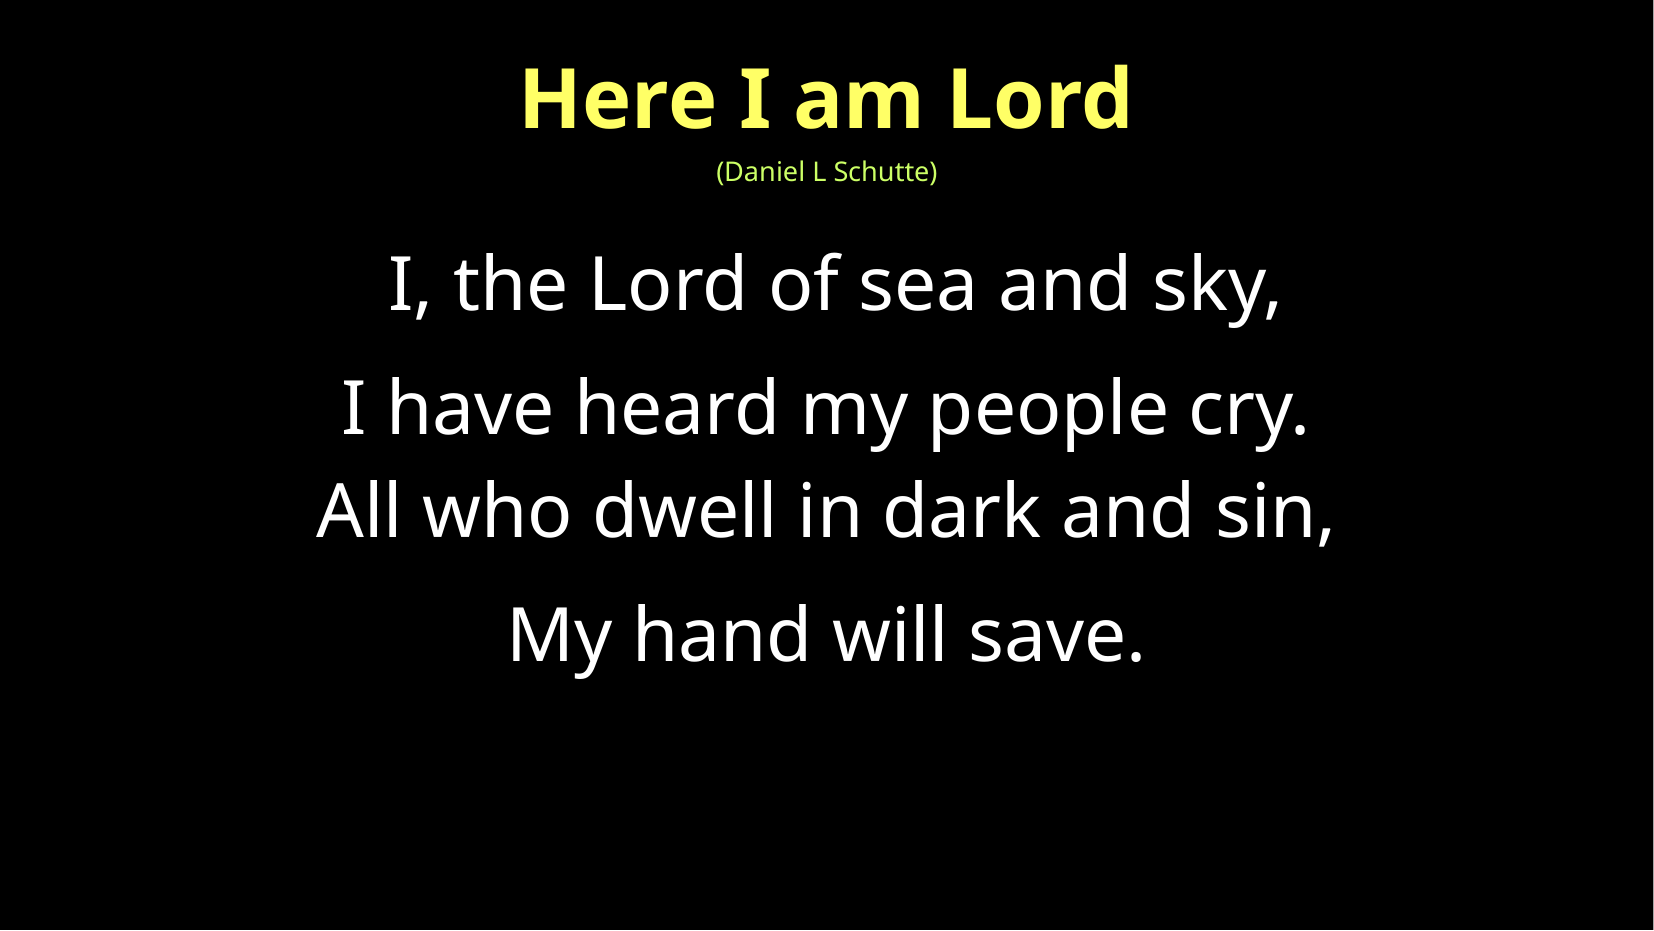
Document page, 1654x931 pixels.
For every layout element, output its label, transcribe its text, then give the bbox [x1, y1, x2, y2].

list I, the Lord of sea and sky, I have heard my people cry. All who dwell in dark and sin, My hand will save. [0, 230, 1654, 922]
title Here I am Lord (Daniel L Schutte) [0, 37, 1654, 193]
